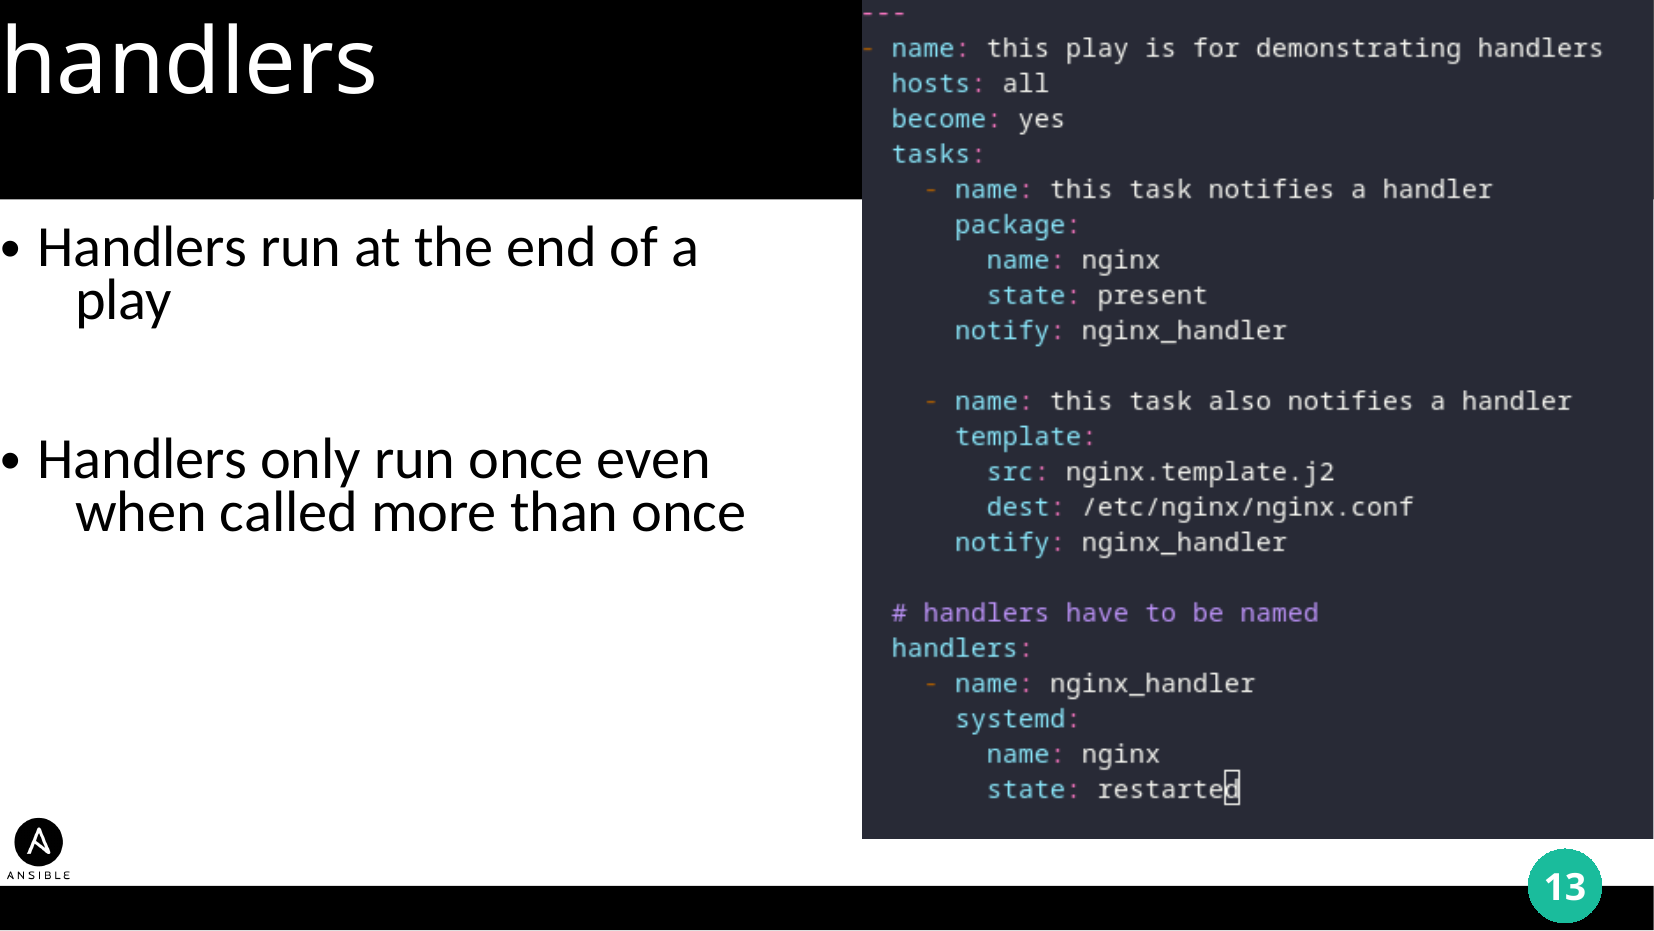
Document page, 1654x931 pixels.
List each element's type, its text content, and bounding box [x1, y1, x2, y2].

picture [862, 0, 1654, 839]
list Handlers run at the end of a play Handlers only run once even when called more than once [0, 225, 788, 846]
title handlers [0, 0, 862, 119]
picture [0, 811, 76, 887]
